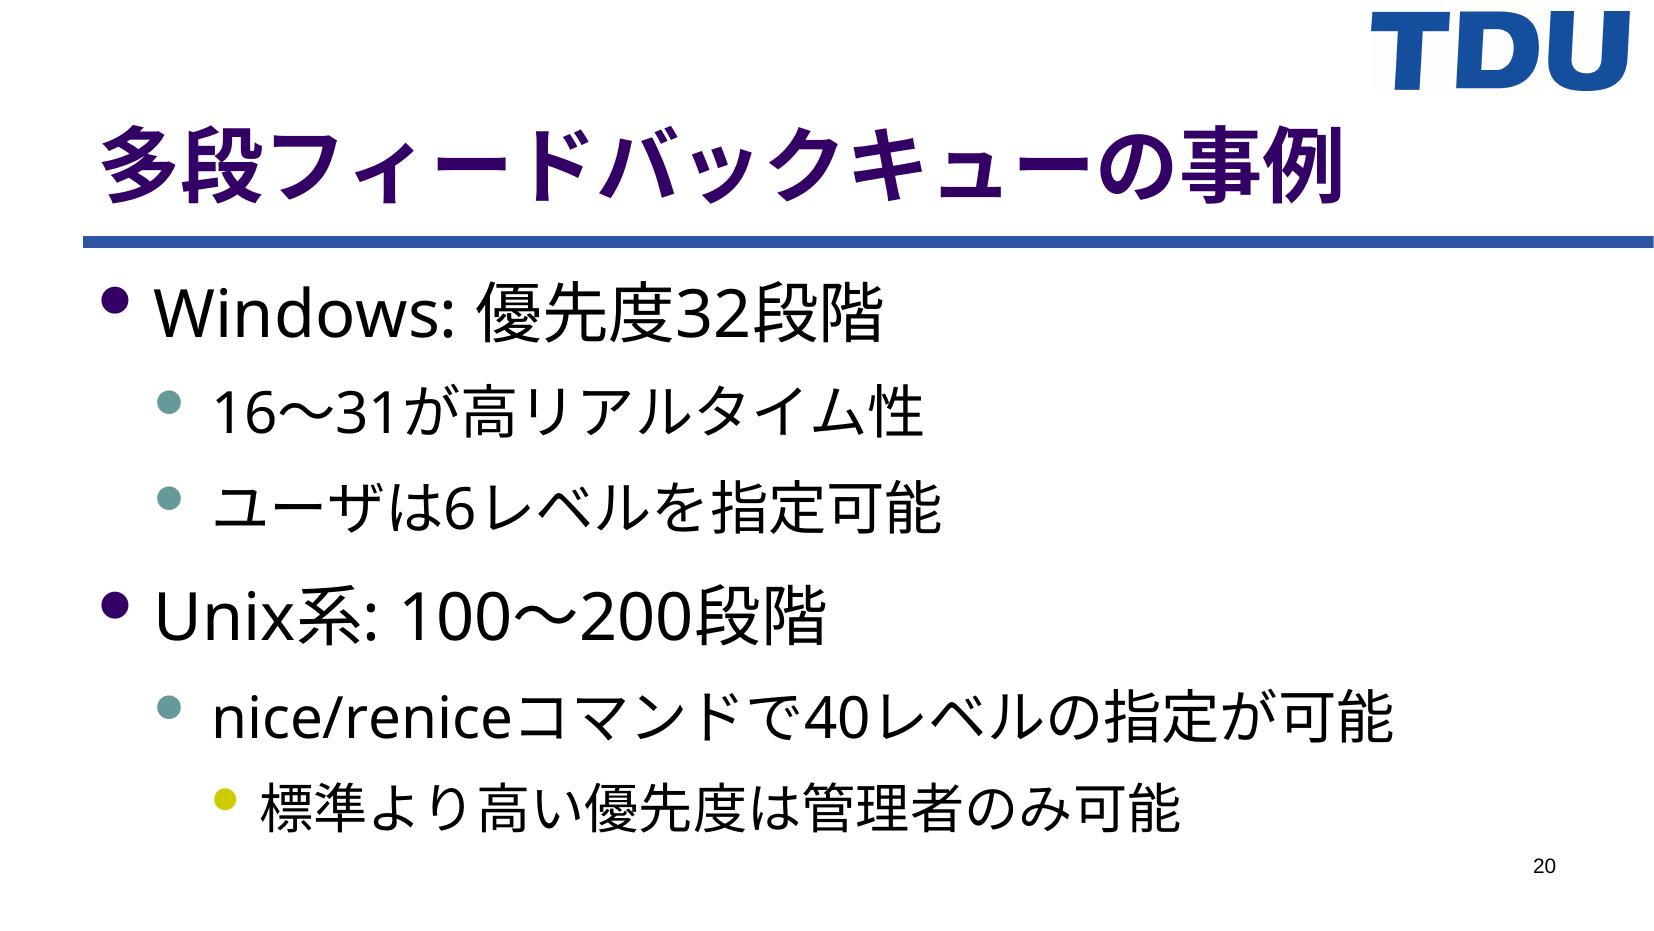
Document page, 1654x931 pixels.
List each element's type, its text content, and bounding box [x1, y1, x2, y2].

list Windows: 優先度32段階 16～31が高リアルタイム性 ユーザは6レベルを指定可能 Unix系: 100～200段階 nice/reniceコマンドで40レベルの指定が可能 標準より高い優先度は管理者のみ可能 [82, 259, 1571, 807]
title 多段フィードバックキューの事例 [82, 51, 1571, 228]
picture [1371, 11, 1630, 91]
